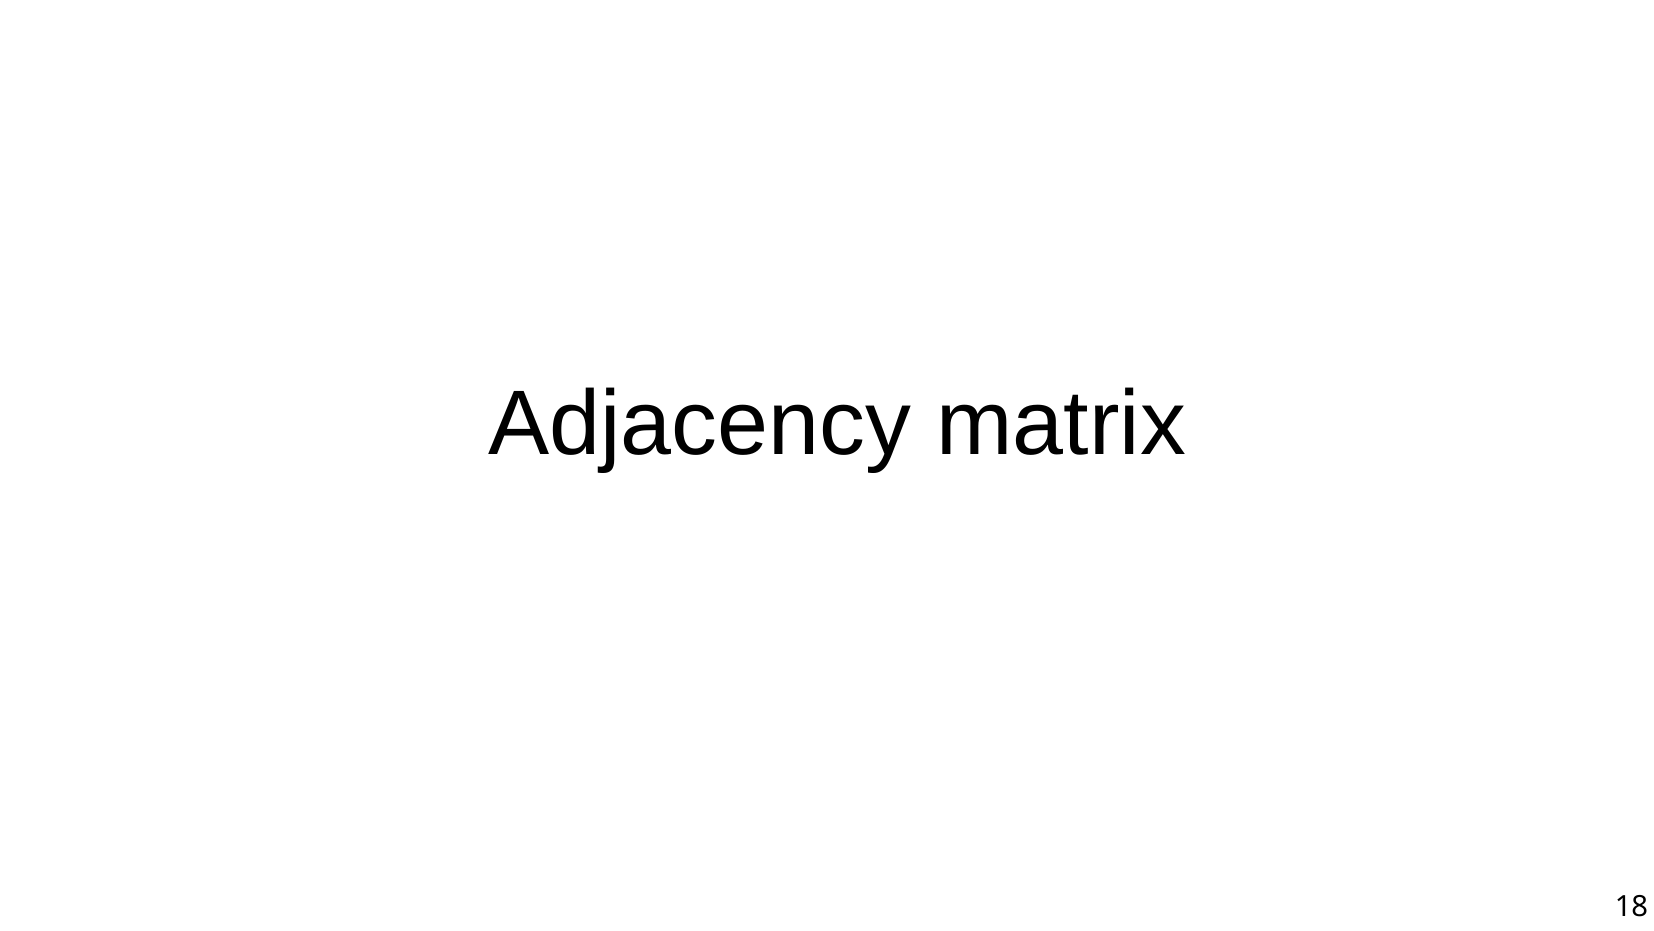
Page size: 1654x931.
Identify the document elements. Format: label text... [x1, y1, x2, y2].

title Adjacency matrix [93, 345, 1582, 501]
